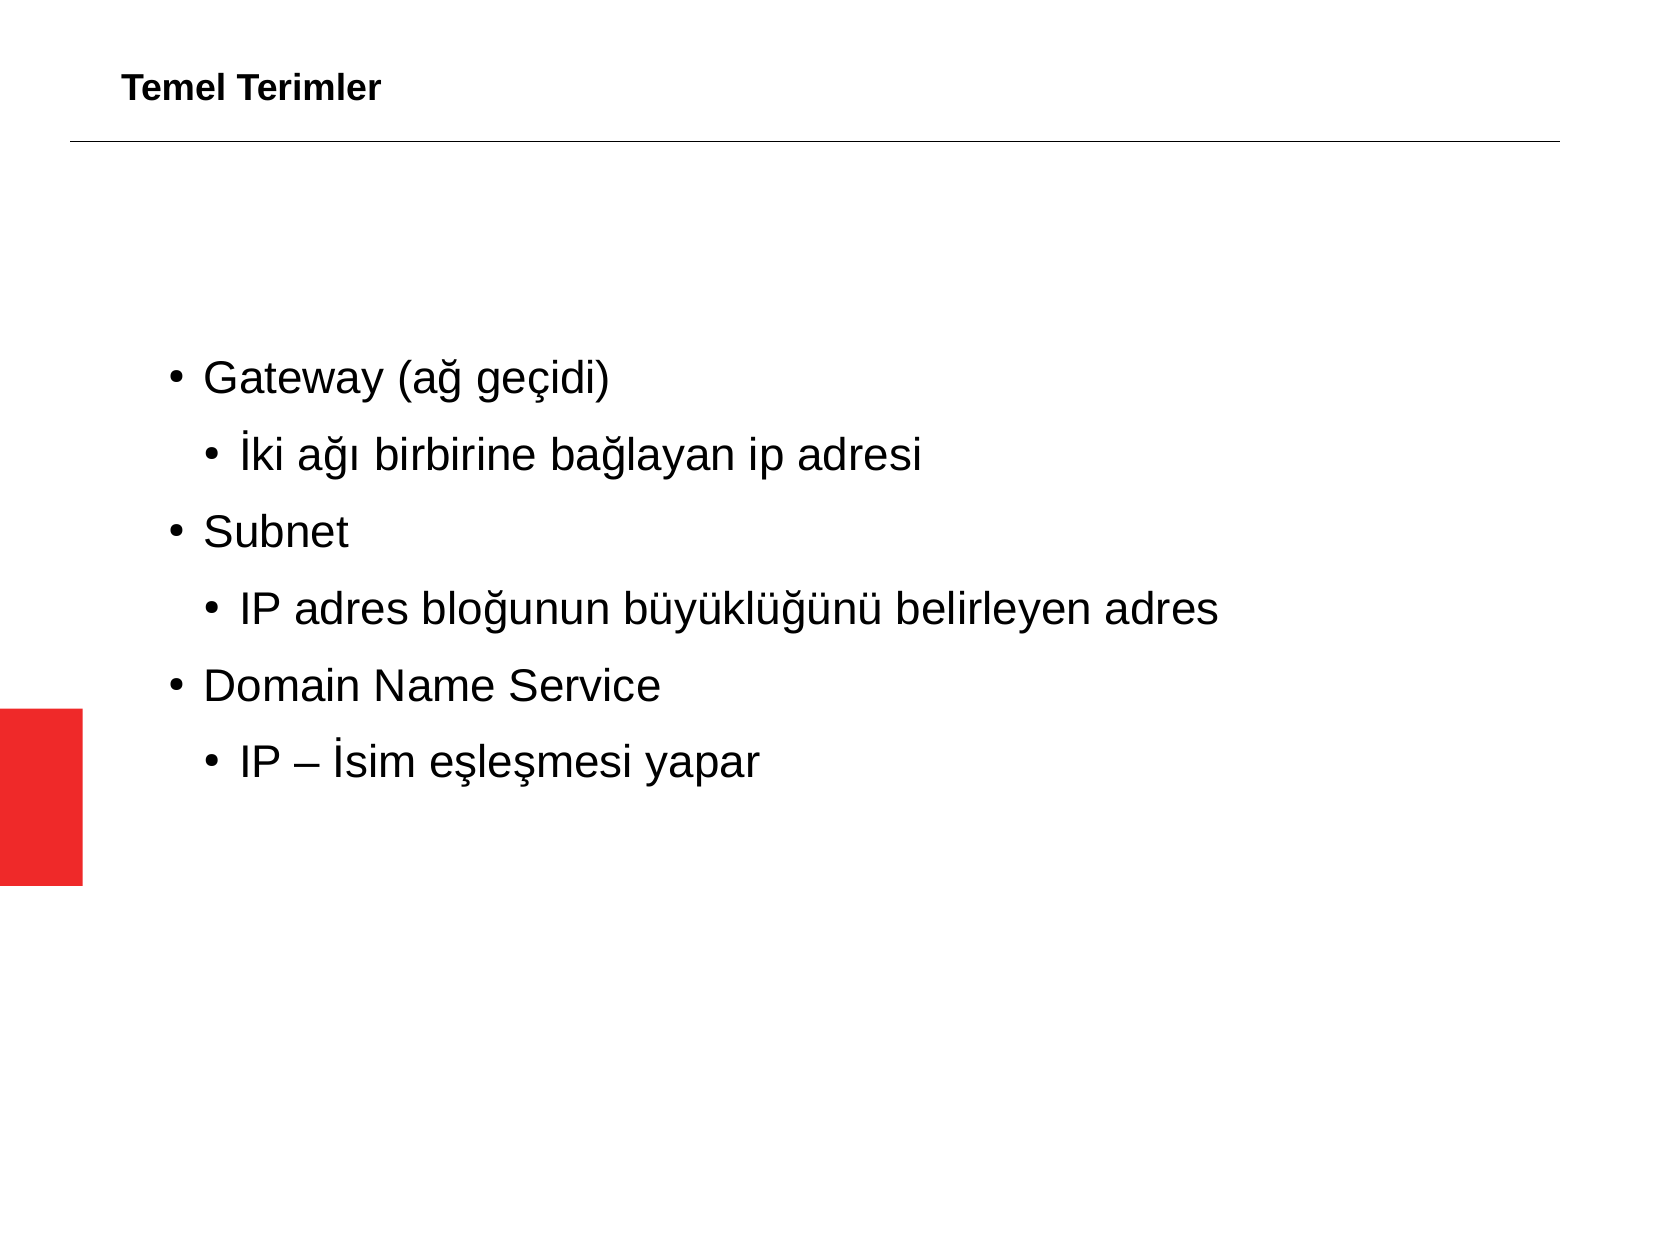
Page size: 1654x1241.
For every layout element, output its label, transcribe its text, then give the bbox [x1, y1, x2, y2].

text_box Gateway (ağ geçidi) İki ağı birbirine bağlayan ip adresi Subnet IP adres bloğunun büyüklüğünü belirleyen adres Domain Name Service IP – İsim eşleşmesi yapar [153, 318, 1436, 862]
text_box Temel Terimler [106, 59, 1536, 116]
